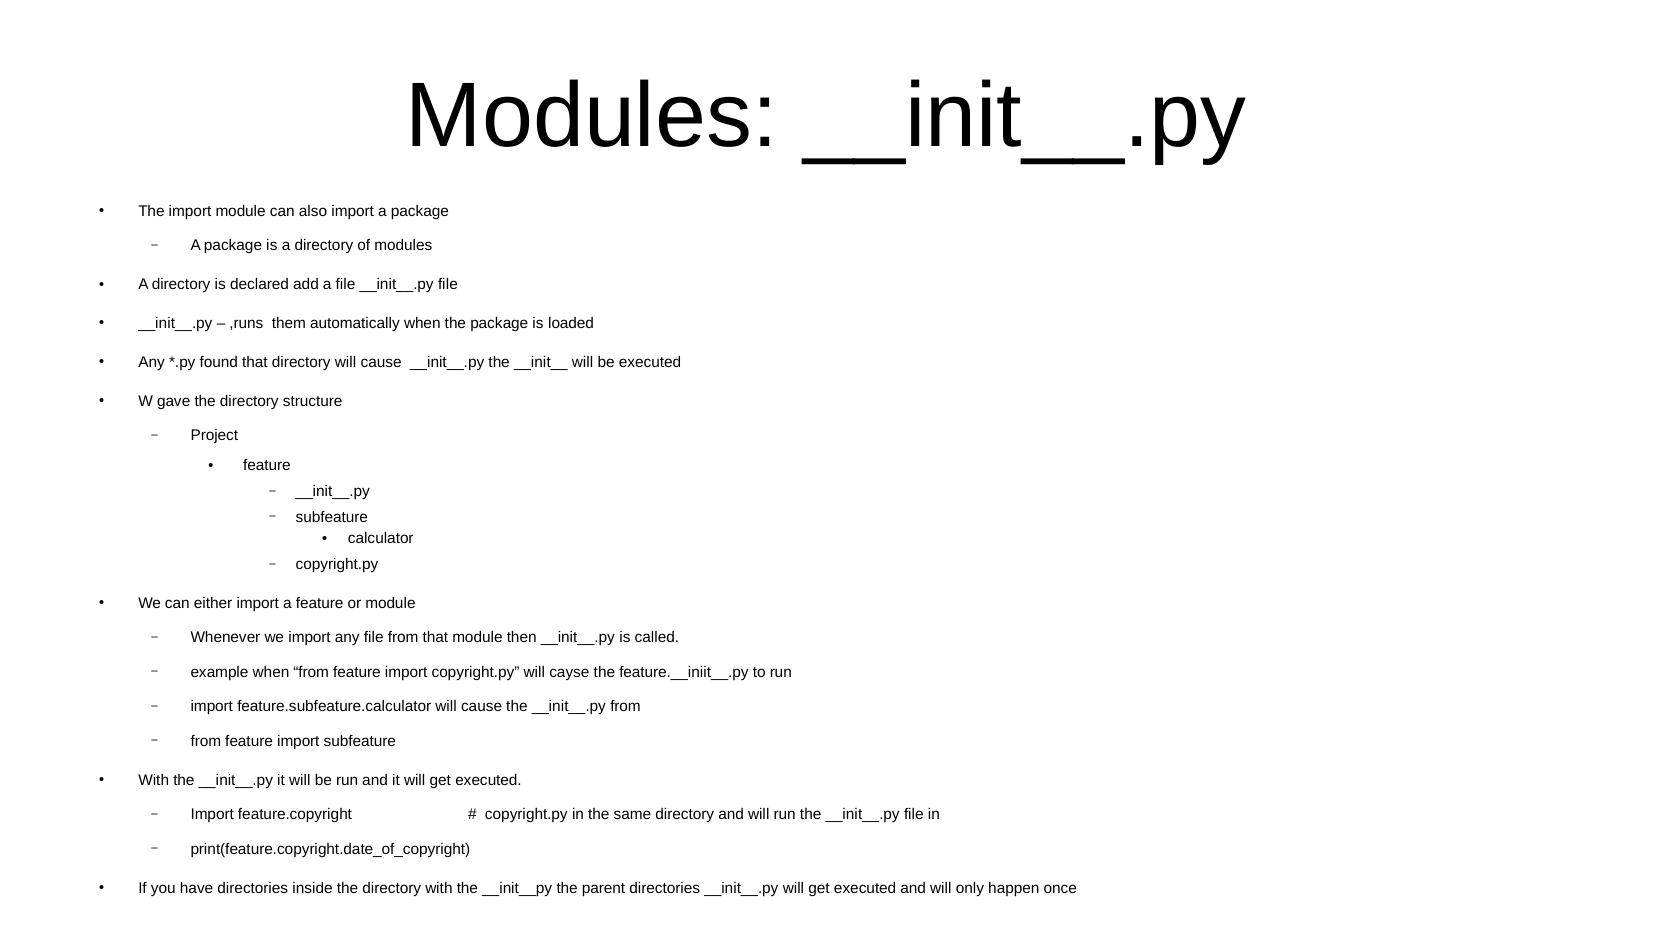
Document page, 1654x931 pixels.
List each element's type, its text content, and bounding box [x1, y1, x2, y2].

title Modules: __init__.py [82, 37, 1571, 193]
list The import module can also import a package A package is a directory of modules A directory is declared add a file __init__.py file __init__.py – ,runs them automatically when the package is loaded Any *.py found that directory will cause __init__.py the __init__ will be executed W gave the directory structure Project feature __init__.py subfeature calculator copyright.py We can either import a feature or module Whenever we import any file from that module then __init__.py is called. example when “from feature import copyright.py” will cayse the feature.__iniit__.py to run import feature.subfeature.calculator will cause the __init__.py from from feature import subfeature With the __init__.py it will be run and it will get executed. Import feature.copyright # copyright.py in the same directory and will run the __init__.py file in print(feature.copyright.date_of_copyright) If you have directories inside the directory with the __init__py the parent directories __init__.py will get executed and will only happen once [85, 202, 1571, 901]
